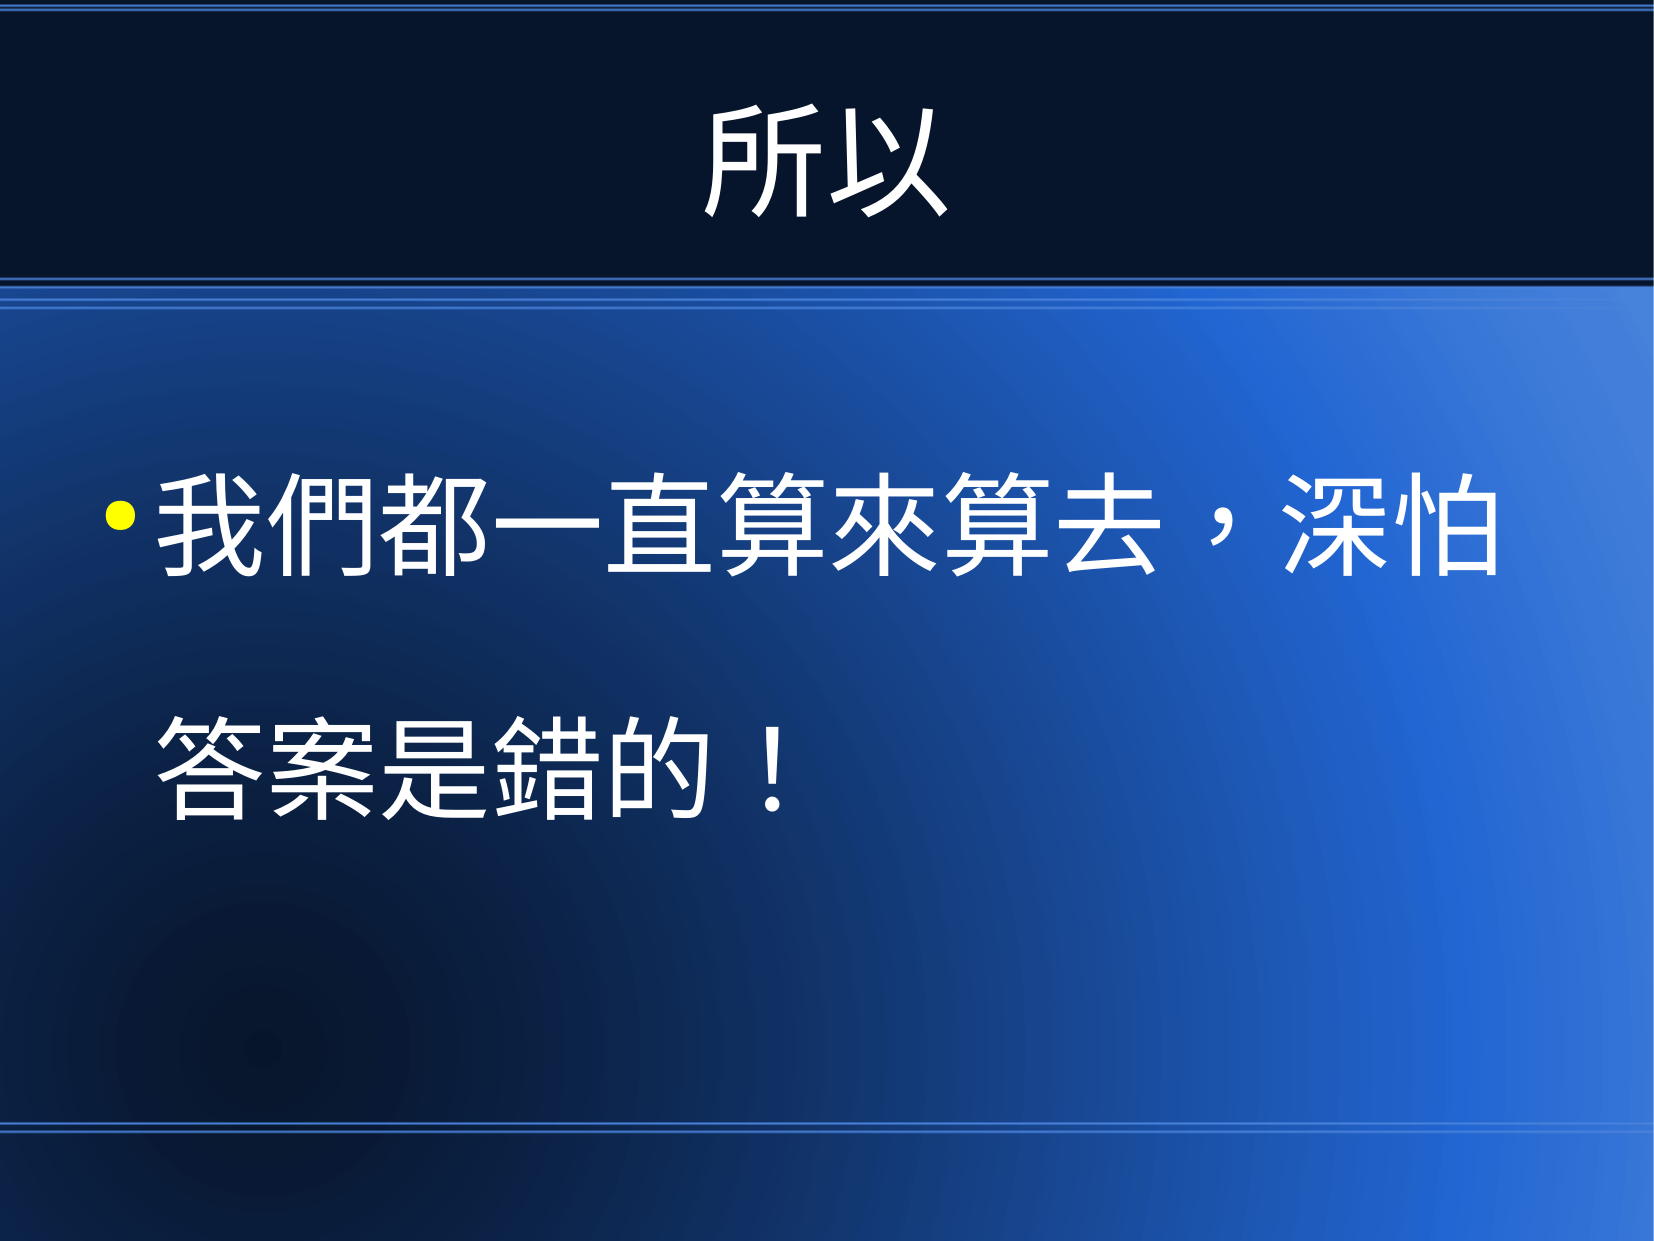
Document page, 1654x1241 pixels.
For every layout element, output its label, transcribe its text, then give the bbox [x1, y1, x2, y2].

picture [0, 0, 1654, 1241]
title 所以 [82, 49, 1571, 257]
list 我們都一直算來算去，深怕答案是錯的！ [82, 355, 1571, 1241]
